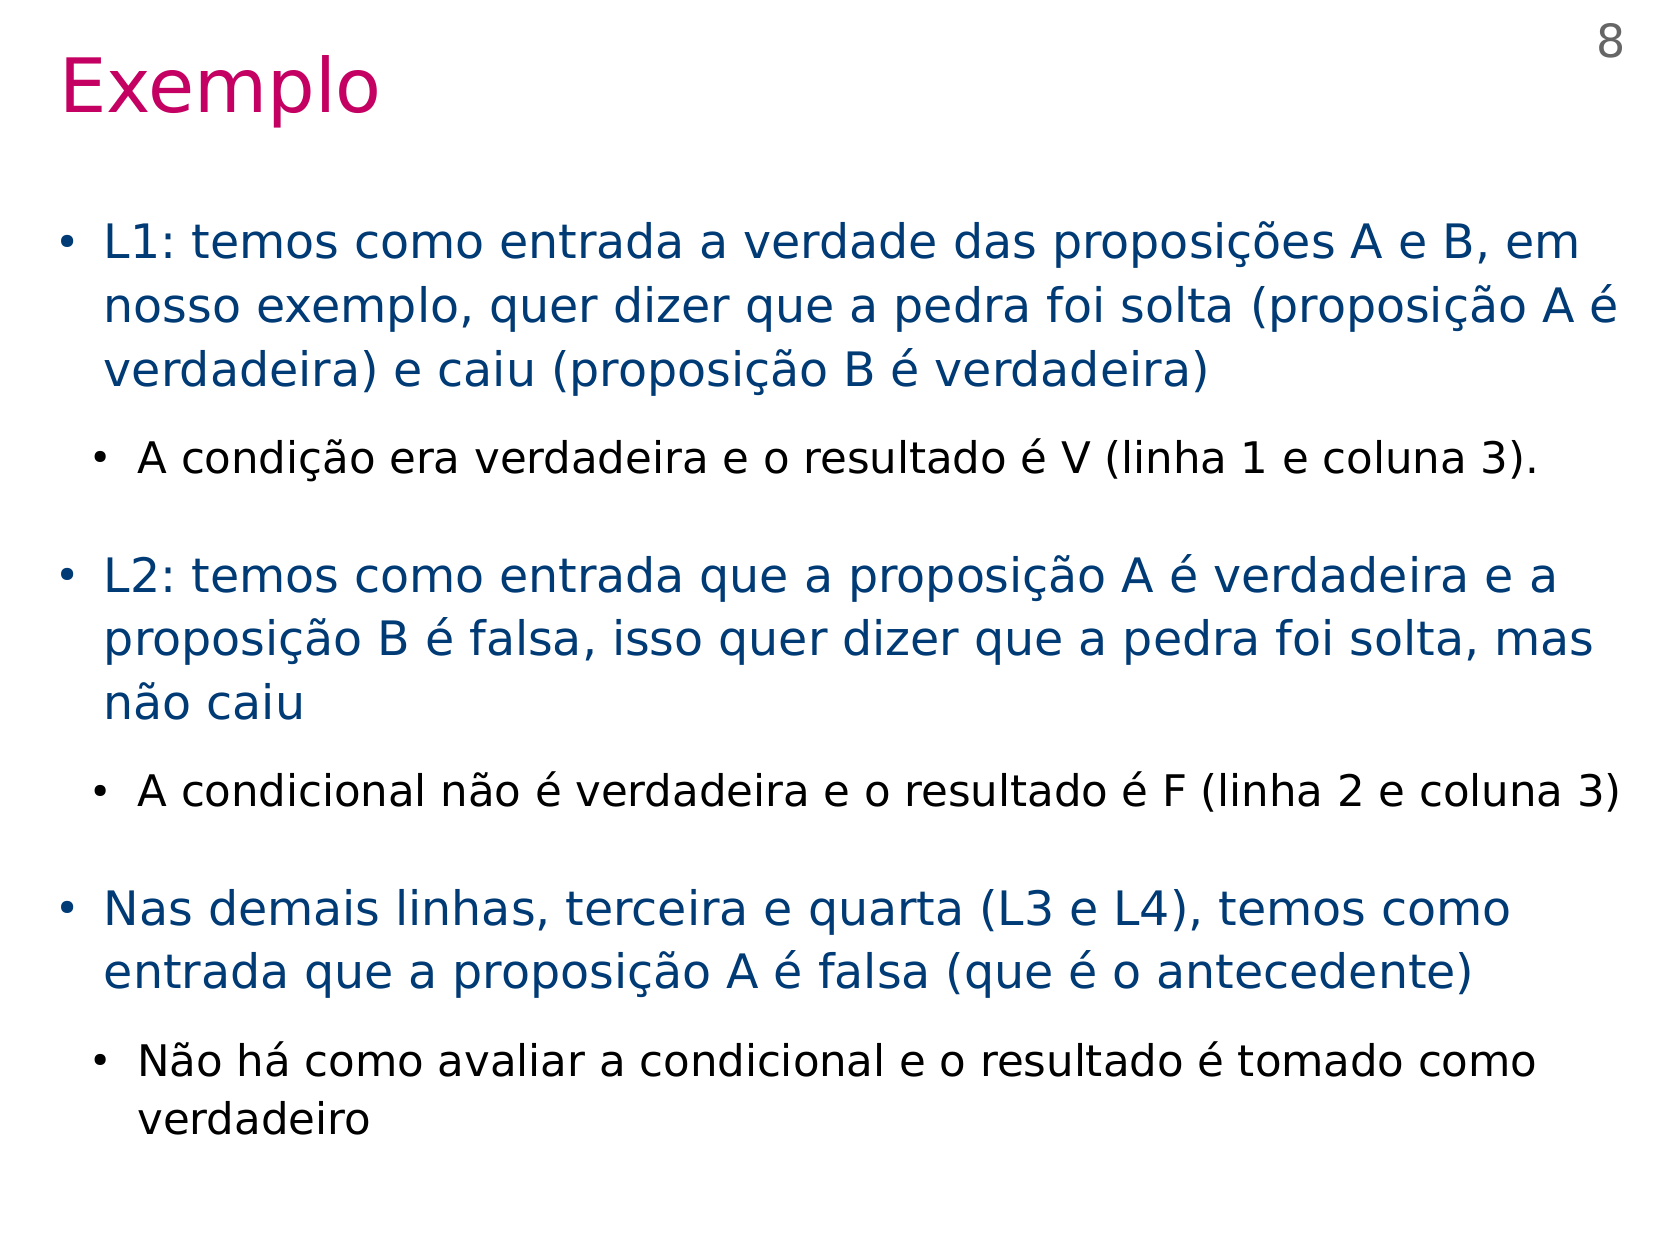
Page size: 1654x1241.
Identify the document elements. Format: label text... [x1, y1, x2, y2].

list L1: temos como entrada a verdade das proposições A e B, em nosso exemplo, quer dizer que a pedra foi solta (proposição A é verdadeira) e caiu (proposição B é verdadeira) A condição era verdadeira e o resultado é V (linha 1 e coluna 3). L2: temos como entrada que a proposição A é verdadeira e a proposição B é falsa, isso quer dizer que a pedra foi solta, mas não caiu A condicional não é verdadeira e o resultado é F (linha 2 e coluna 3) Nas demais linhas, terceira e quarta (L3 e L4), temos como entrada que a proposição A é falsa (que é o antecedente) Não há como avaliar a condicional e o resultado é tomado como verdadeiro [59, 206, 1625, 1211]
title Exemplo [59, 29, 1595, 148]
